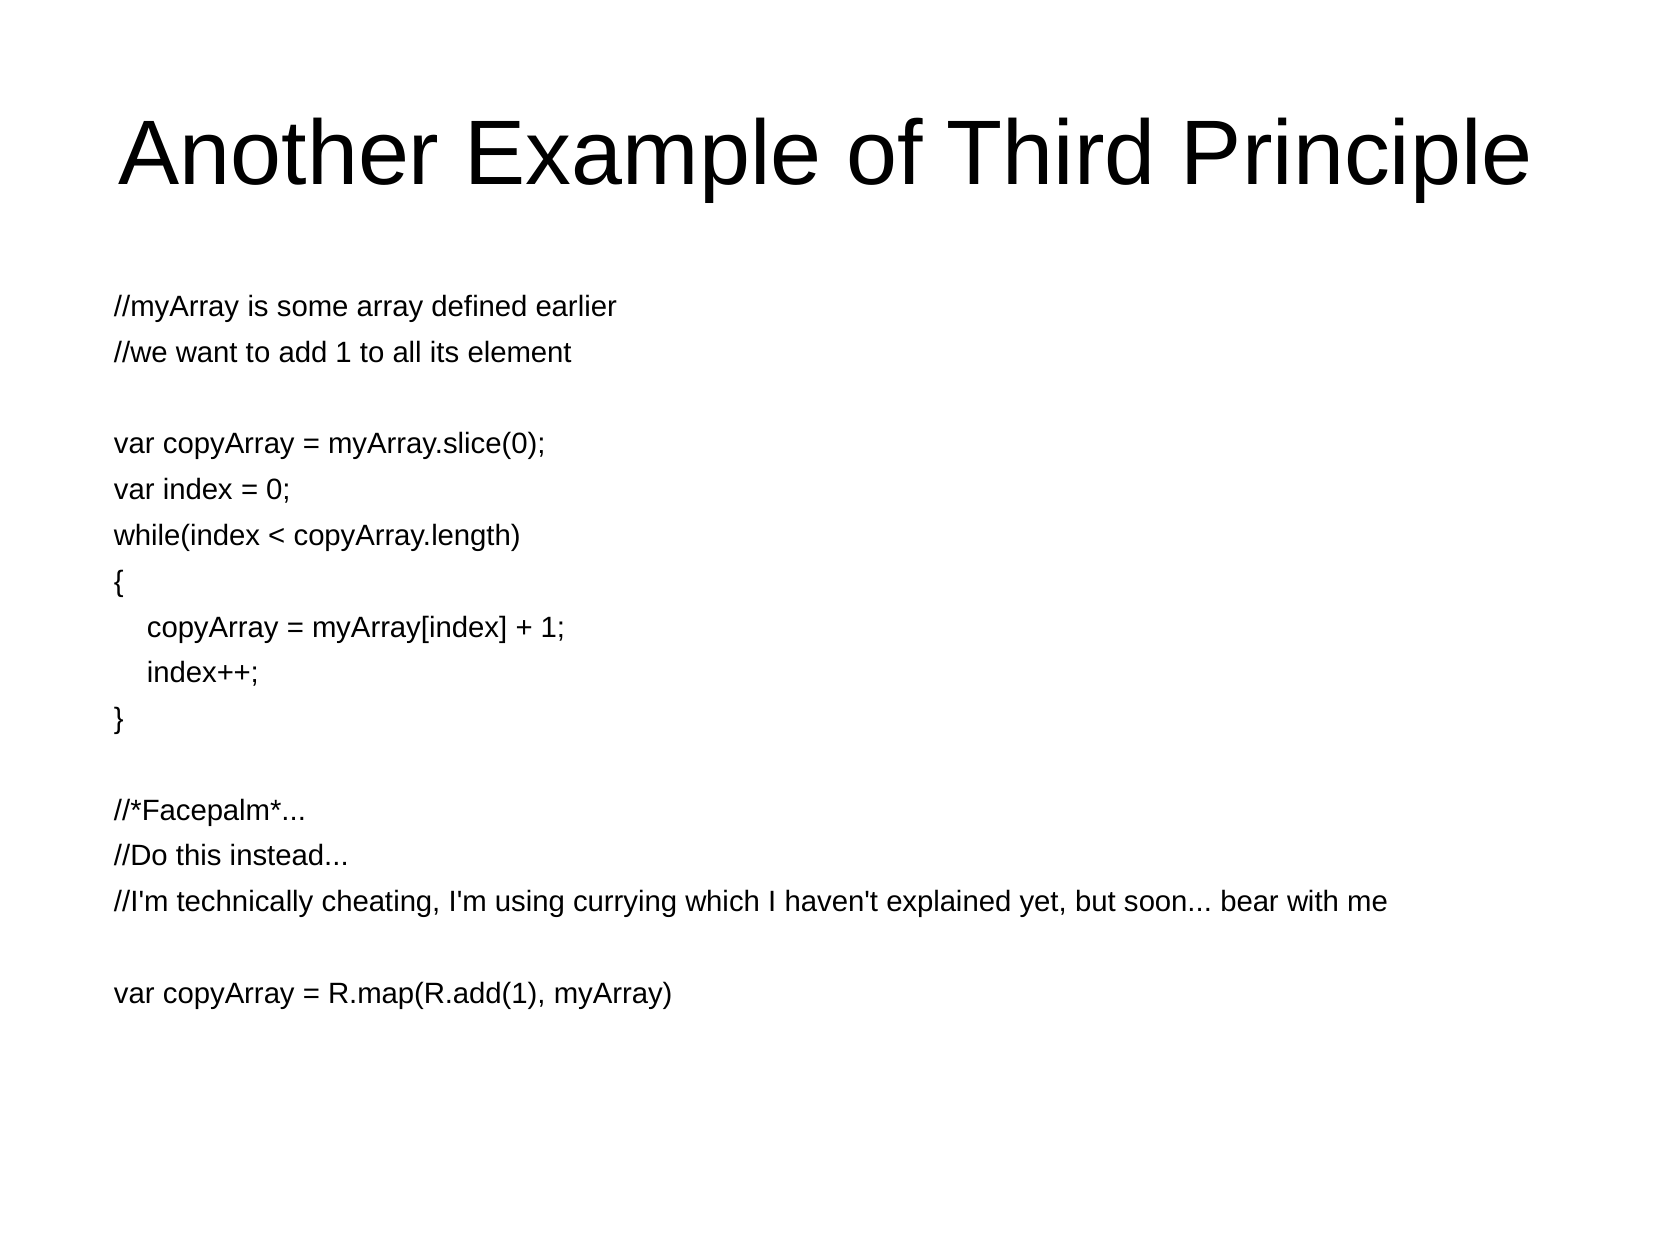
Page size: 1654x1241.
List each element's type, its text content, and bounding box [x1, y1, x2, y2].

title Another Example of Third Principle [82, 49, 1571, 257]
list //myArray is some array defined earlier //we want to add 1 to all its element var copyArray = myArray.slice(0); var index = 0; while(index < copyArray.length) { copyArray = myArray[index] + 1; index++; } //*Facepalm*... //Do this instead... //I'm technically cheating, I'm using currying which I haven't explained yet, but soon... bear with me var copyArray = R.map(R.add(1), myArray) [82, 290, 1571, 1010]
